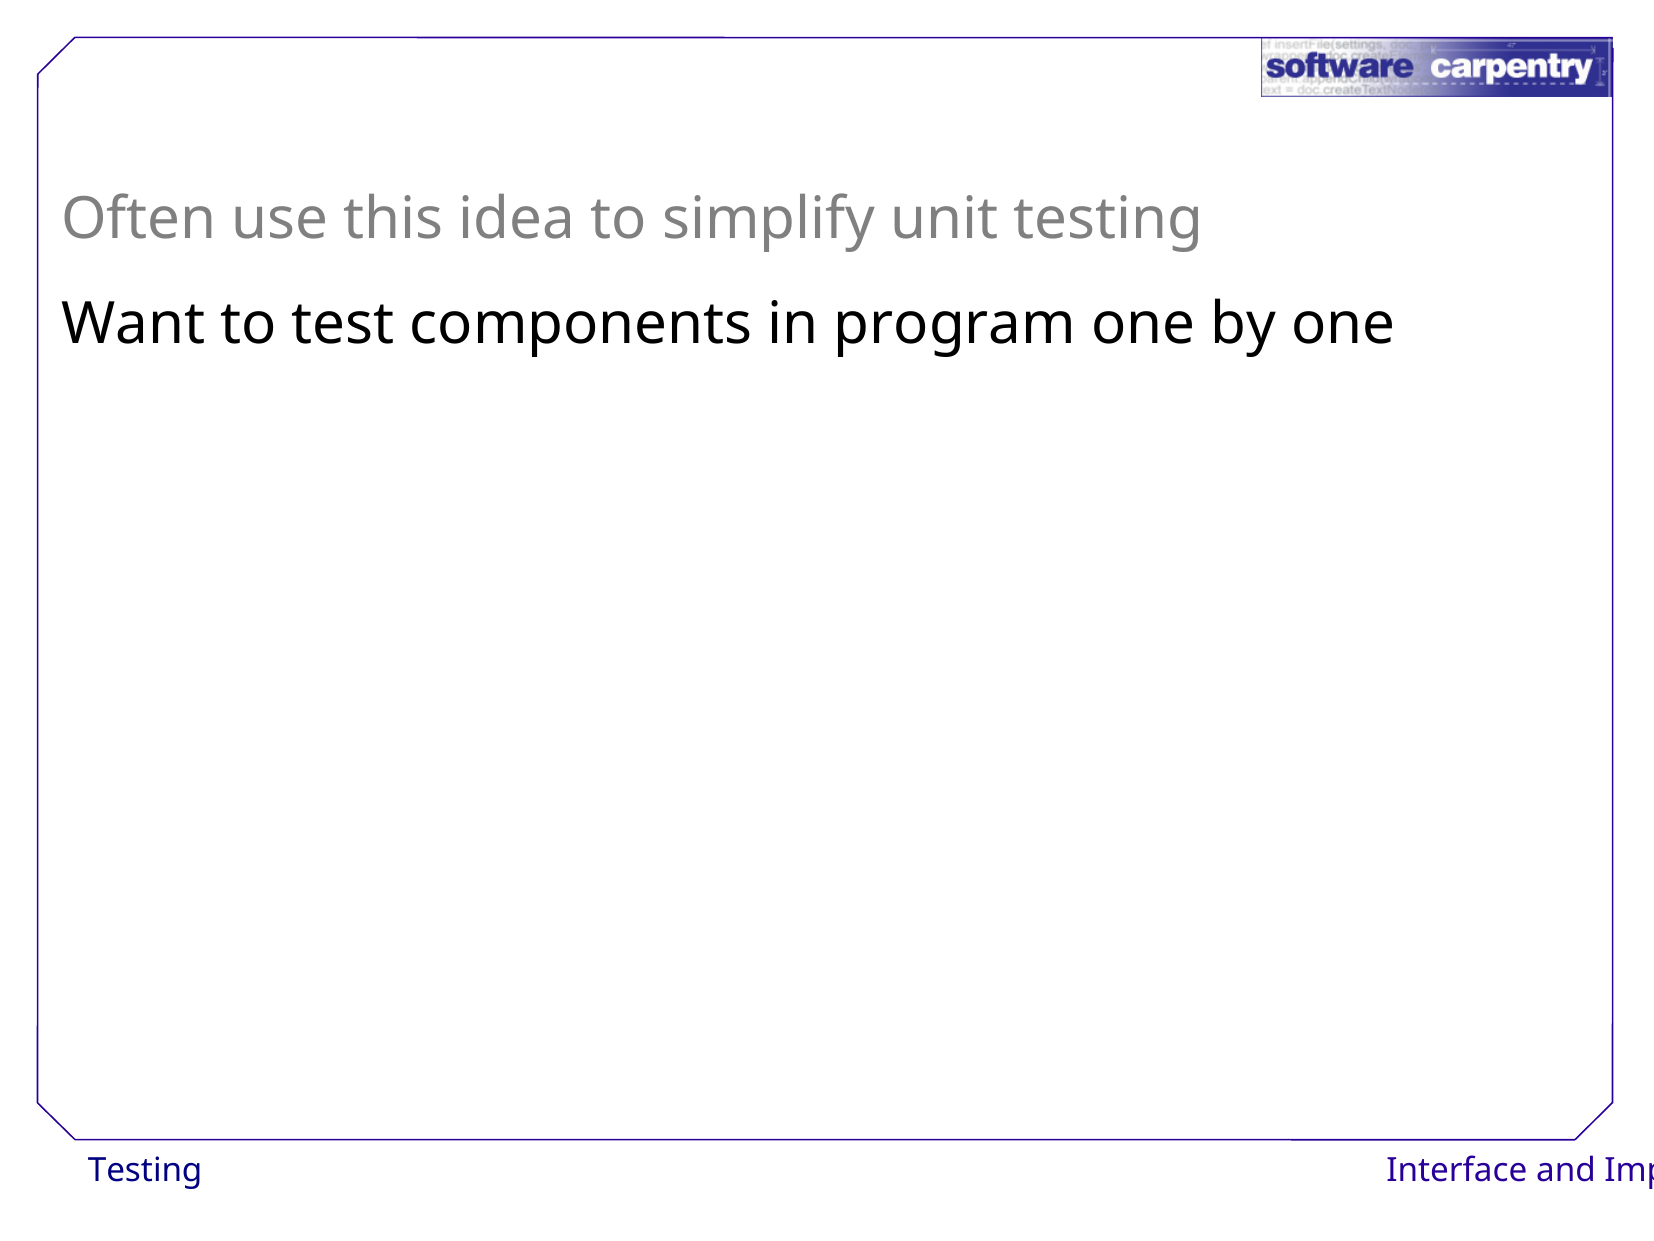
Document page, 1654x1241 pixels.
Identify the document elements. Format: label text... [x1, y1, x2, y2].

picture [1261, 39, 1613, 97]
text_box Often use this idea to simplify unit testing Want to test components in program one by one [46, 137, 1561, 364]
